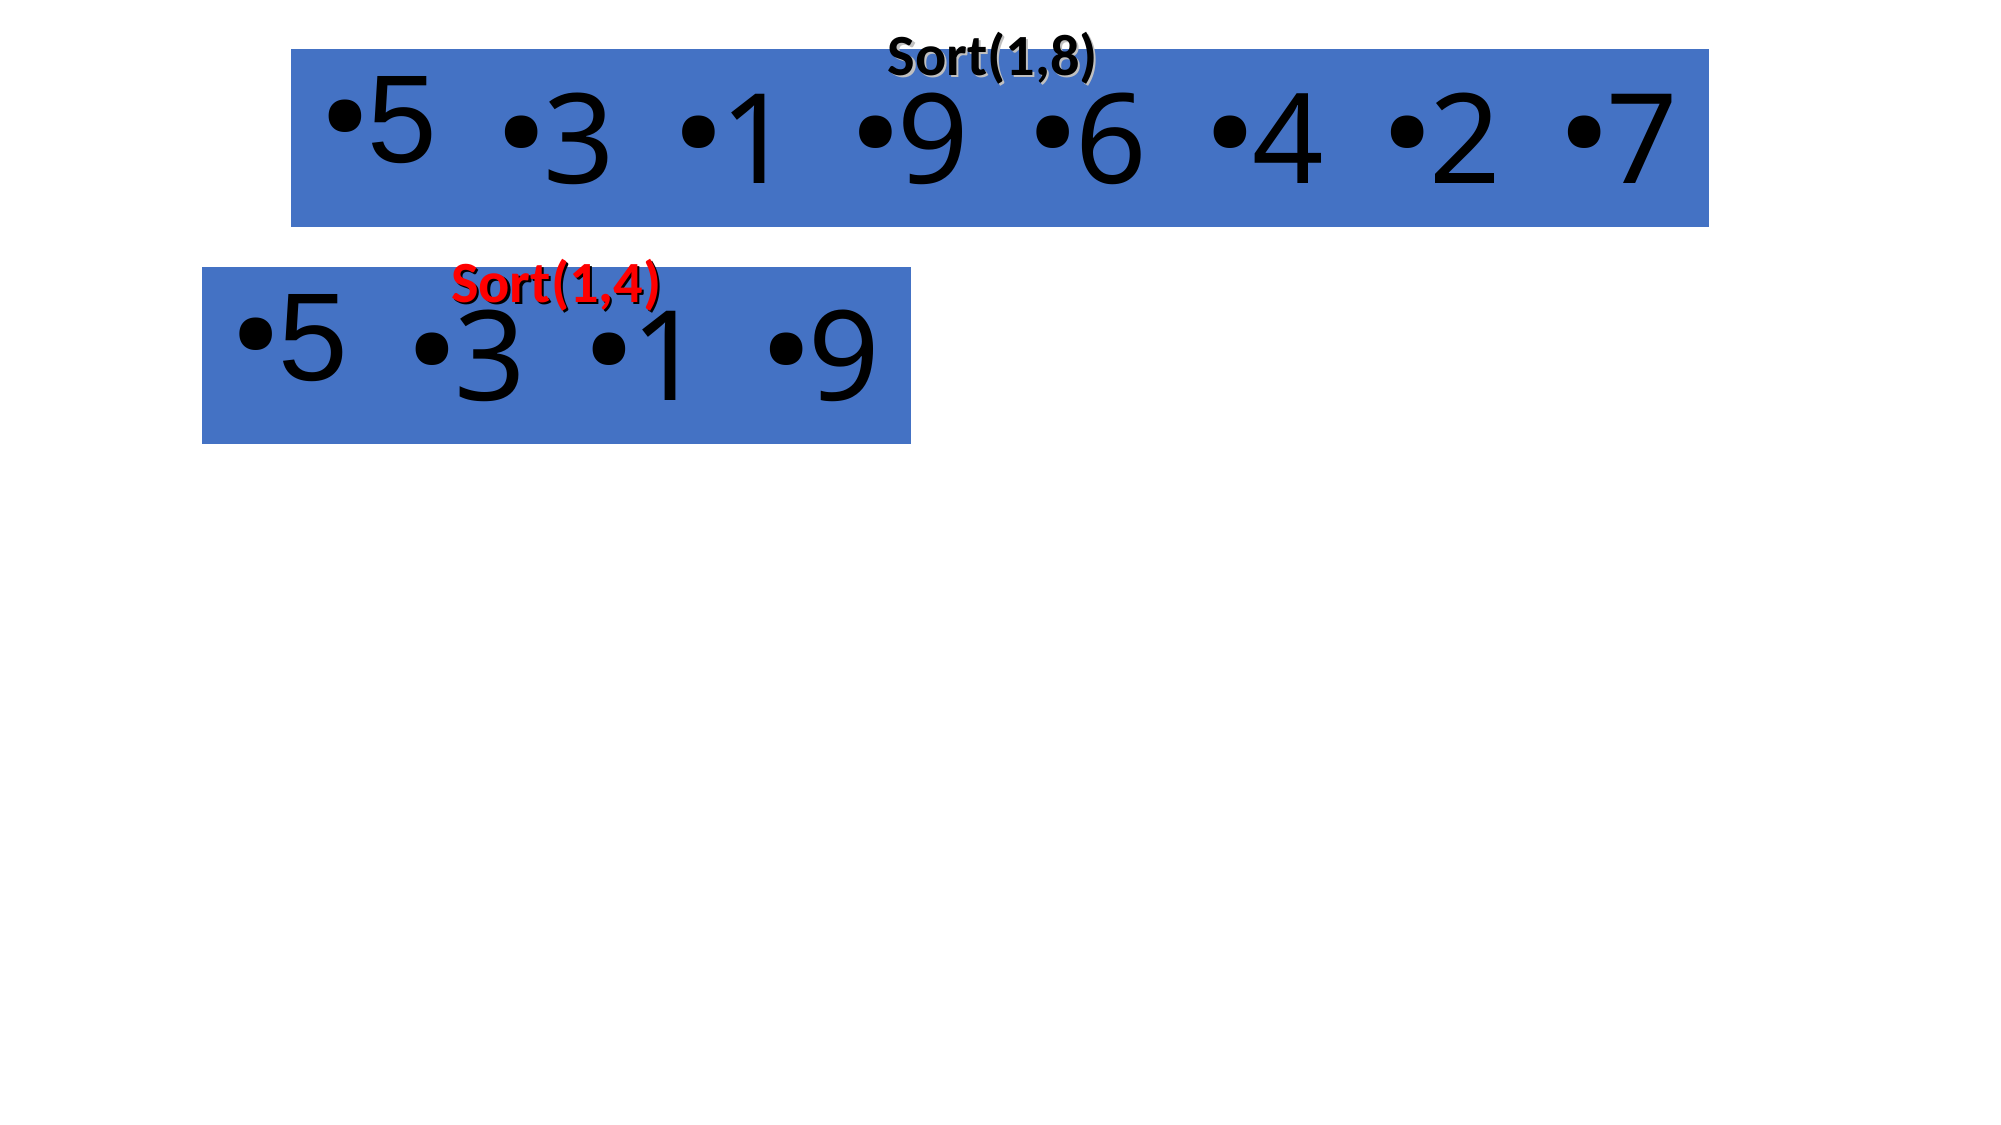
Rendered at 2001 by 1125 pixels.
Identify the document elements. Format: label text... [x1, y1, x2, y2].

table_header 6 [1000, 49, 1177, 227]
table_header 4 [1177, 49, 1354, 227]
text_box Sort(1,4) [436, 236, 677, 321]
table_header 7 [1531, 49, 1709, 227]
table_header 9 [823, 49, 1000, 227]
table_header 1 [556, 267, 733, 444]
table_header 5 [202, 267, 379, 444]
table_header 9 [914, 102, 951, 141]
table_header 1 [646, 49, 823, 227]
table_header 6 [1093, 136, 1130, 175]
table_header 9 [733, 267, 911, 444]
text_box Sort(1,8) [873, 9, 1113, 94]
table_header 2 [1354, 49, 1531, 227]
table_header 3 [468, 49, 646, 227]
table_header 3 [379, 267, 556, 444]
table_header 5 [291, 49, 468, 227]
